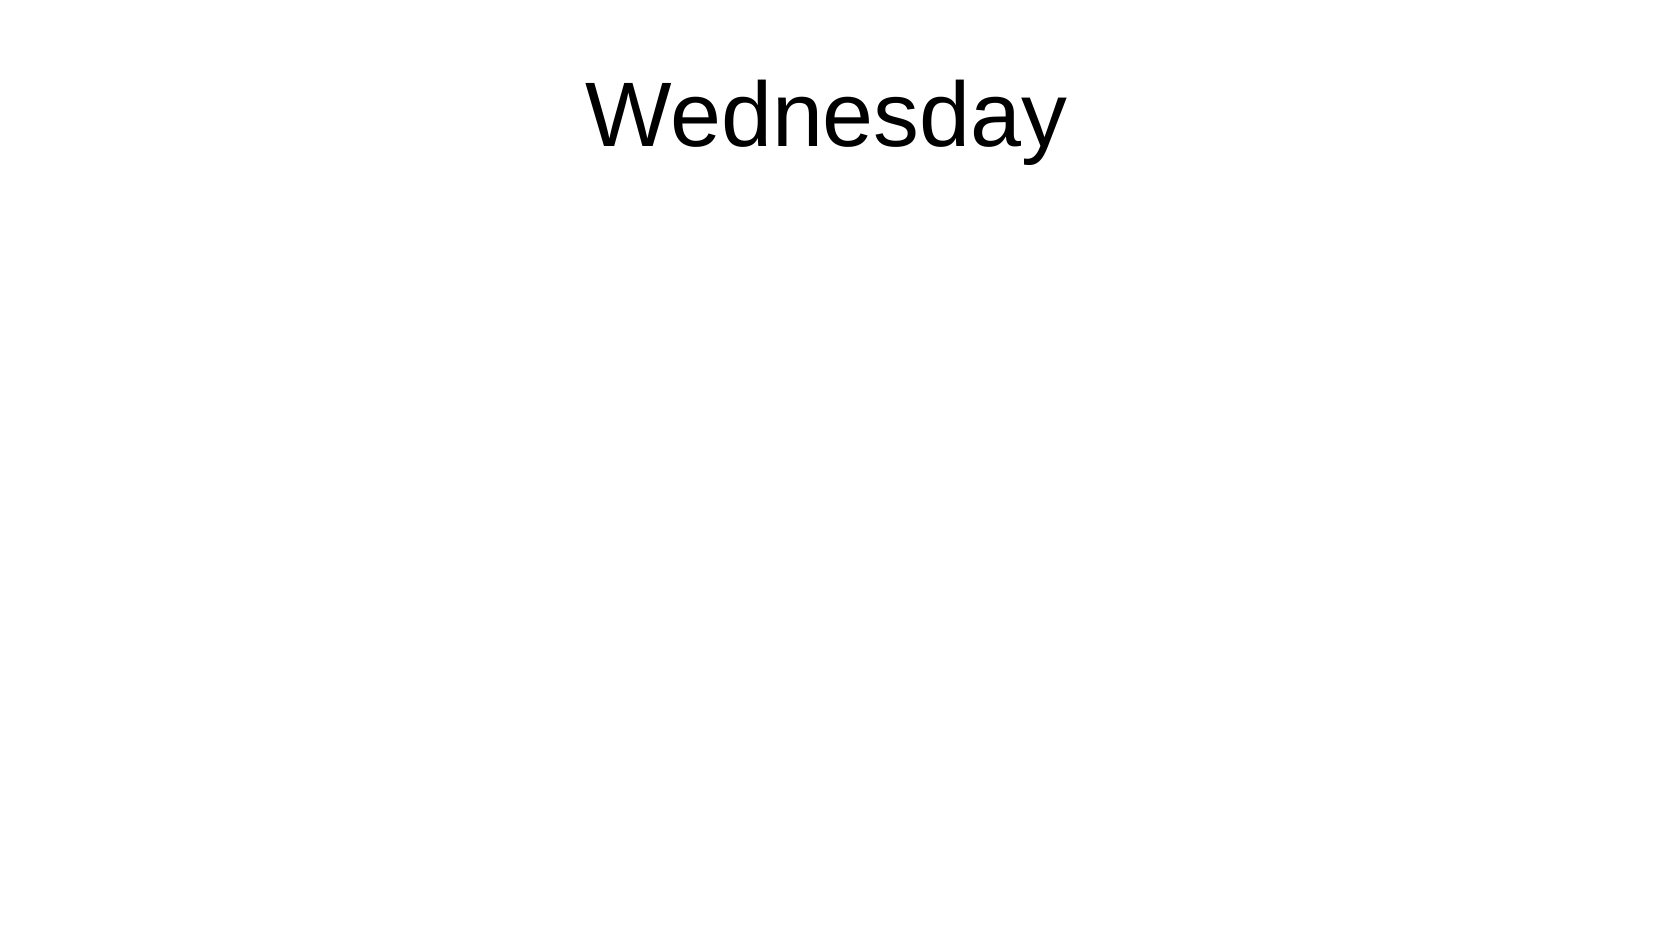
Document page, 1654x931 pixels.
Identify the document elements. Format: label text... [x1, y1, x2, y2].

title Wednesday [82, 37, 1571, 193]
